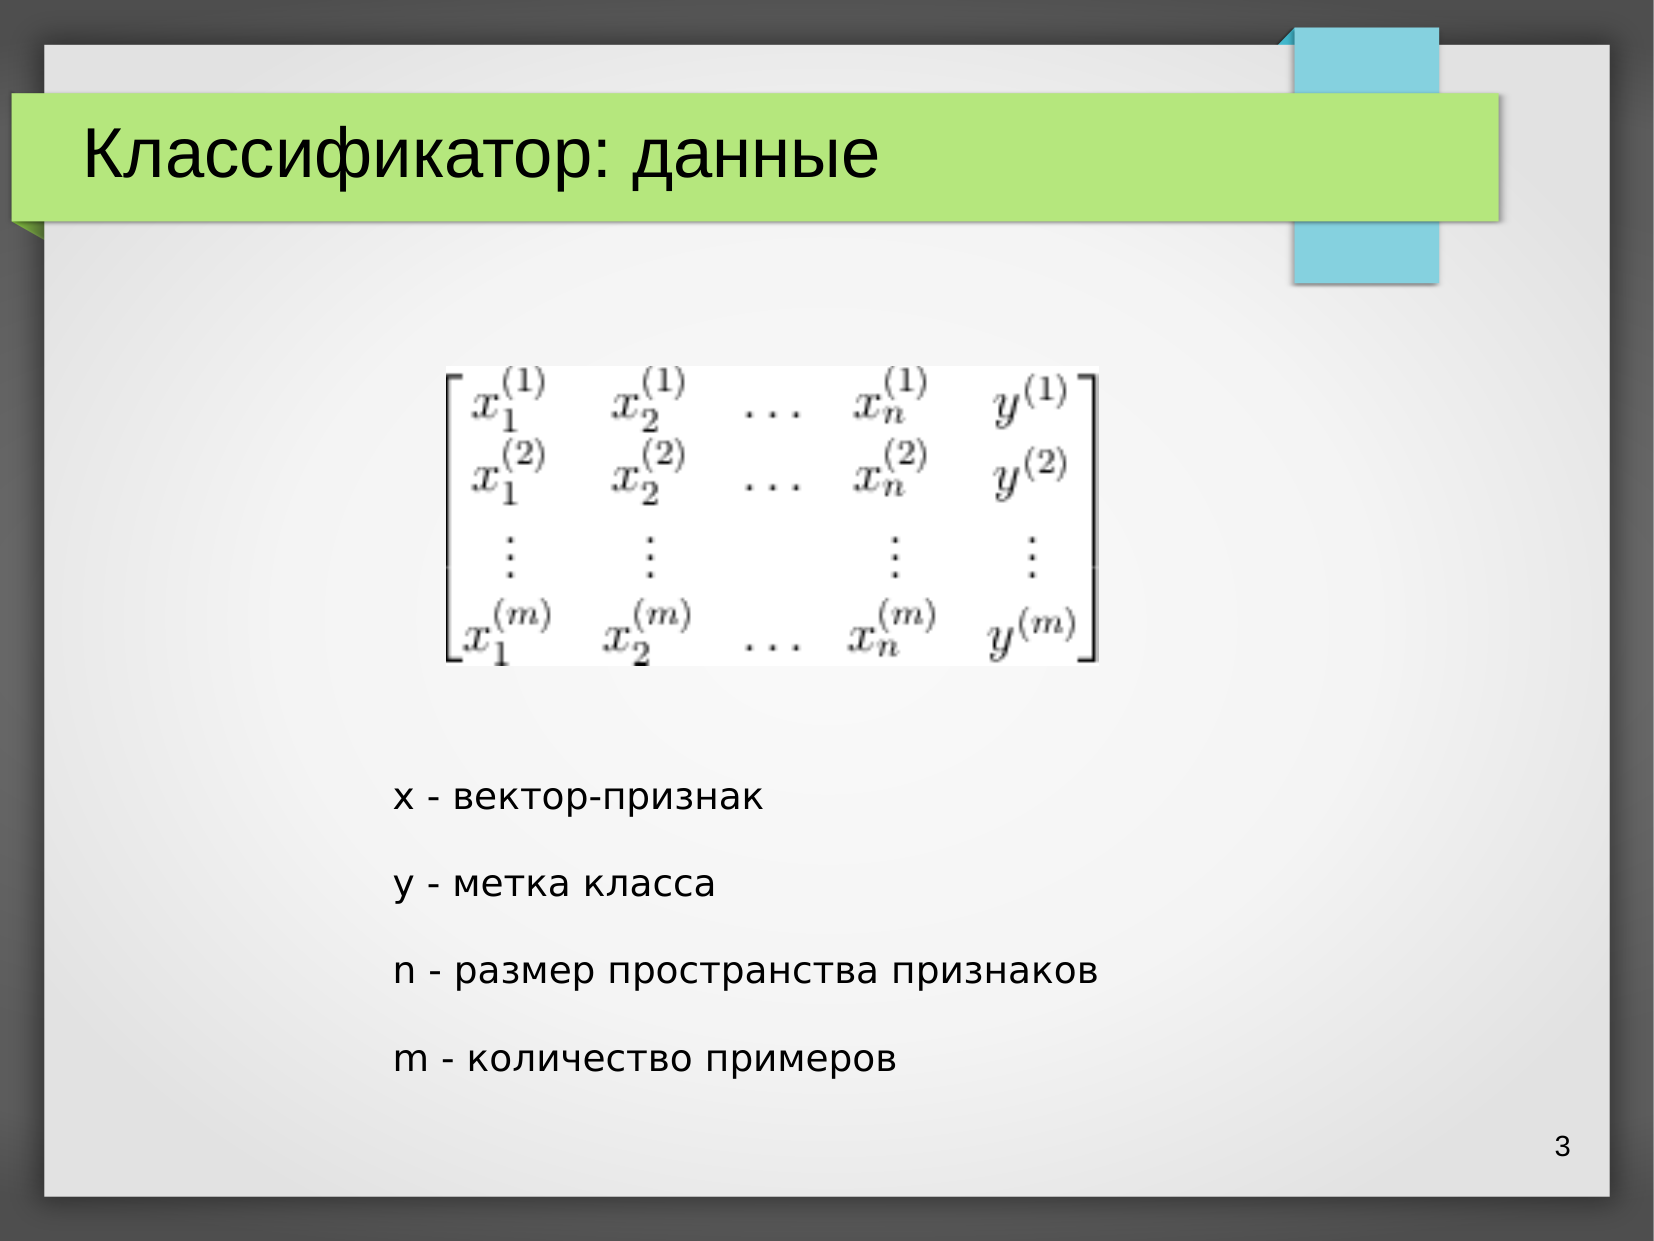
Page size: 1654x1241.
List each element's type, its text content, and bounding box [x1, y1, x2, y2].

picture [0, 0, 1654, 1241]
title Классификатор: данные [82, 49, 1571, 257]
text_box x - вектор-признак y - метка класса n - размер пространства признаков m - количество примеров [377, 767, 1335, 1131]
